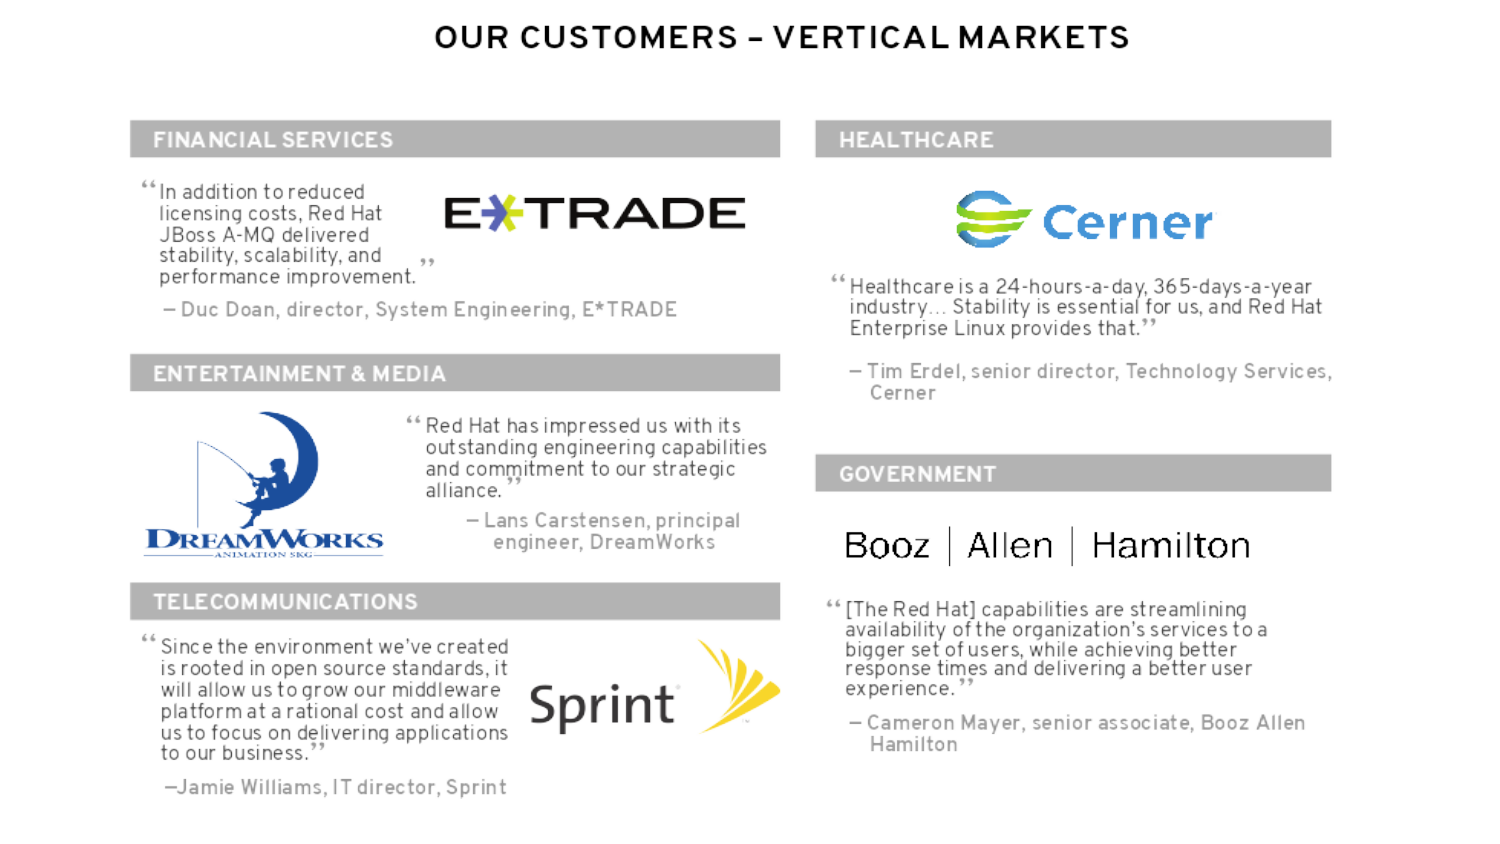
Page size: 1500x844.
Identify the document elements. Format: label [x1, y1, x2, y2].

picture [35, 0, 1336, 799]
